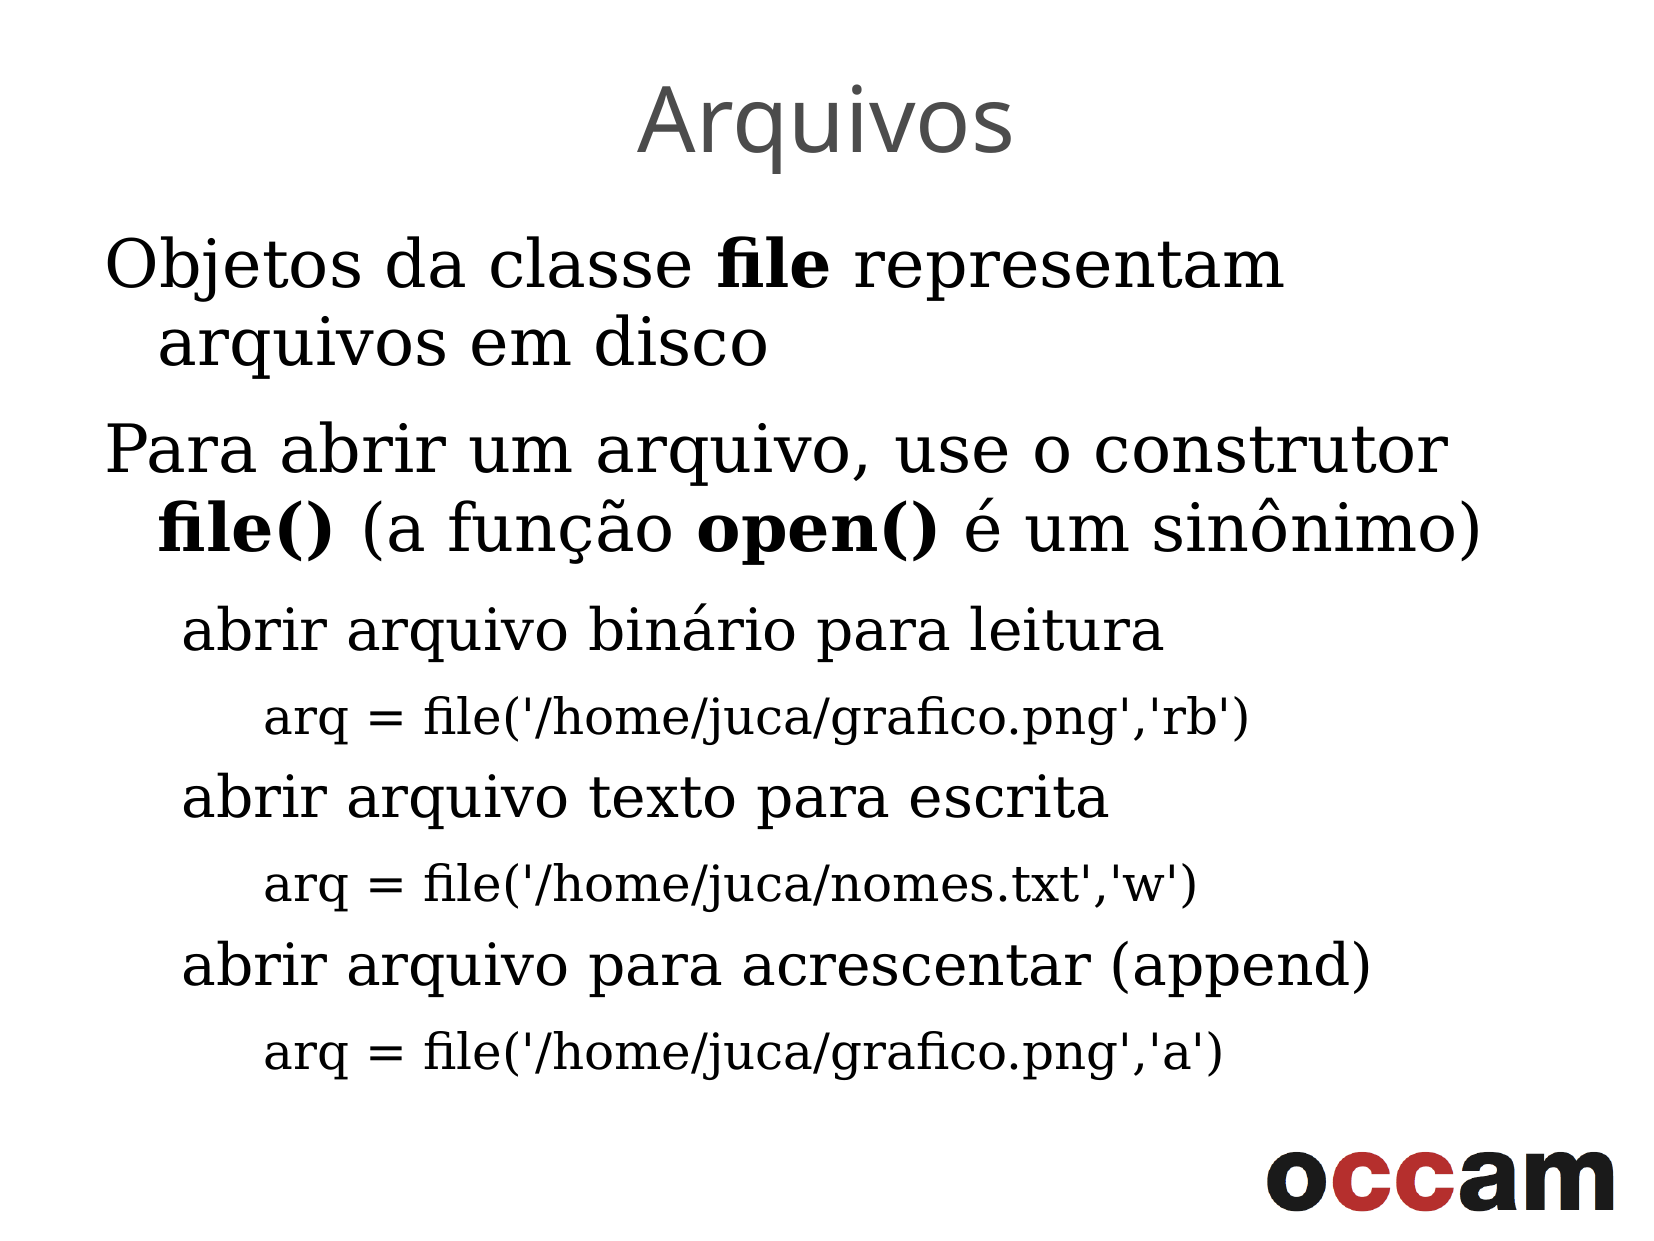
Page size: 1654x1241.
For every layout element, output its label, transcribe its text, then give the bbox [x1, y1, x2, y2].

title Arquivos [82, 13, 1571, 222]
list Objetos da classe file representam arquivos em disco Para abrir um arquivo, use o construtor file() (a função open() é um sinônimo) abrir arquivo binário para leitura arq = file('/home/juca/grafico.png','rb') abrir arquivo texto para escrita arq = file('/home/juca/nomes.txt','w') abrir arquivo para acrescentar (append) arq = file('/home/juca/grafico.png','a') [86, 225, 1576, 1088]
picture [1237, 1122, 1643, 1241]
